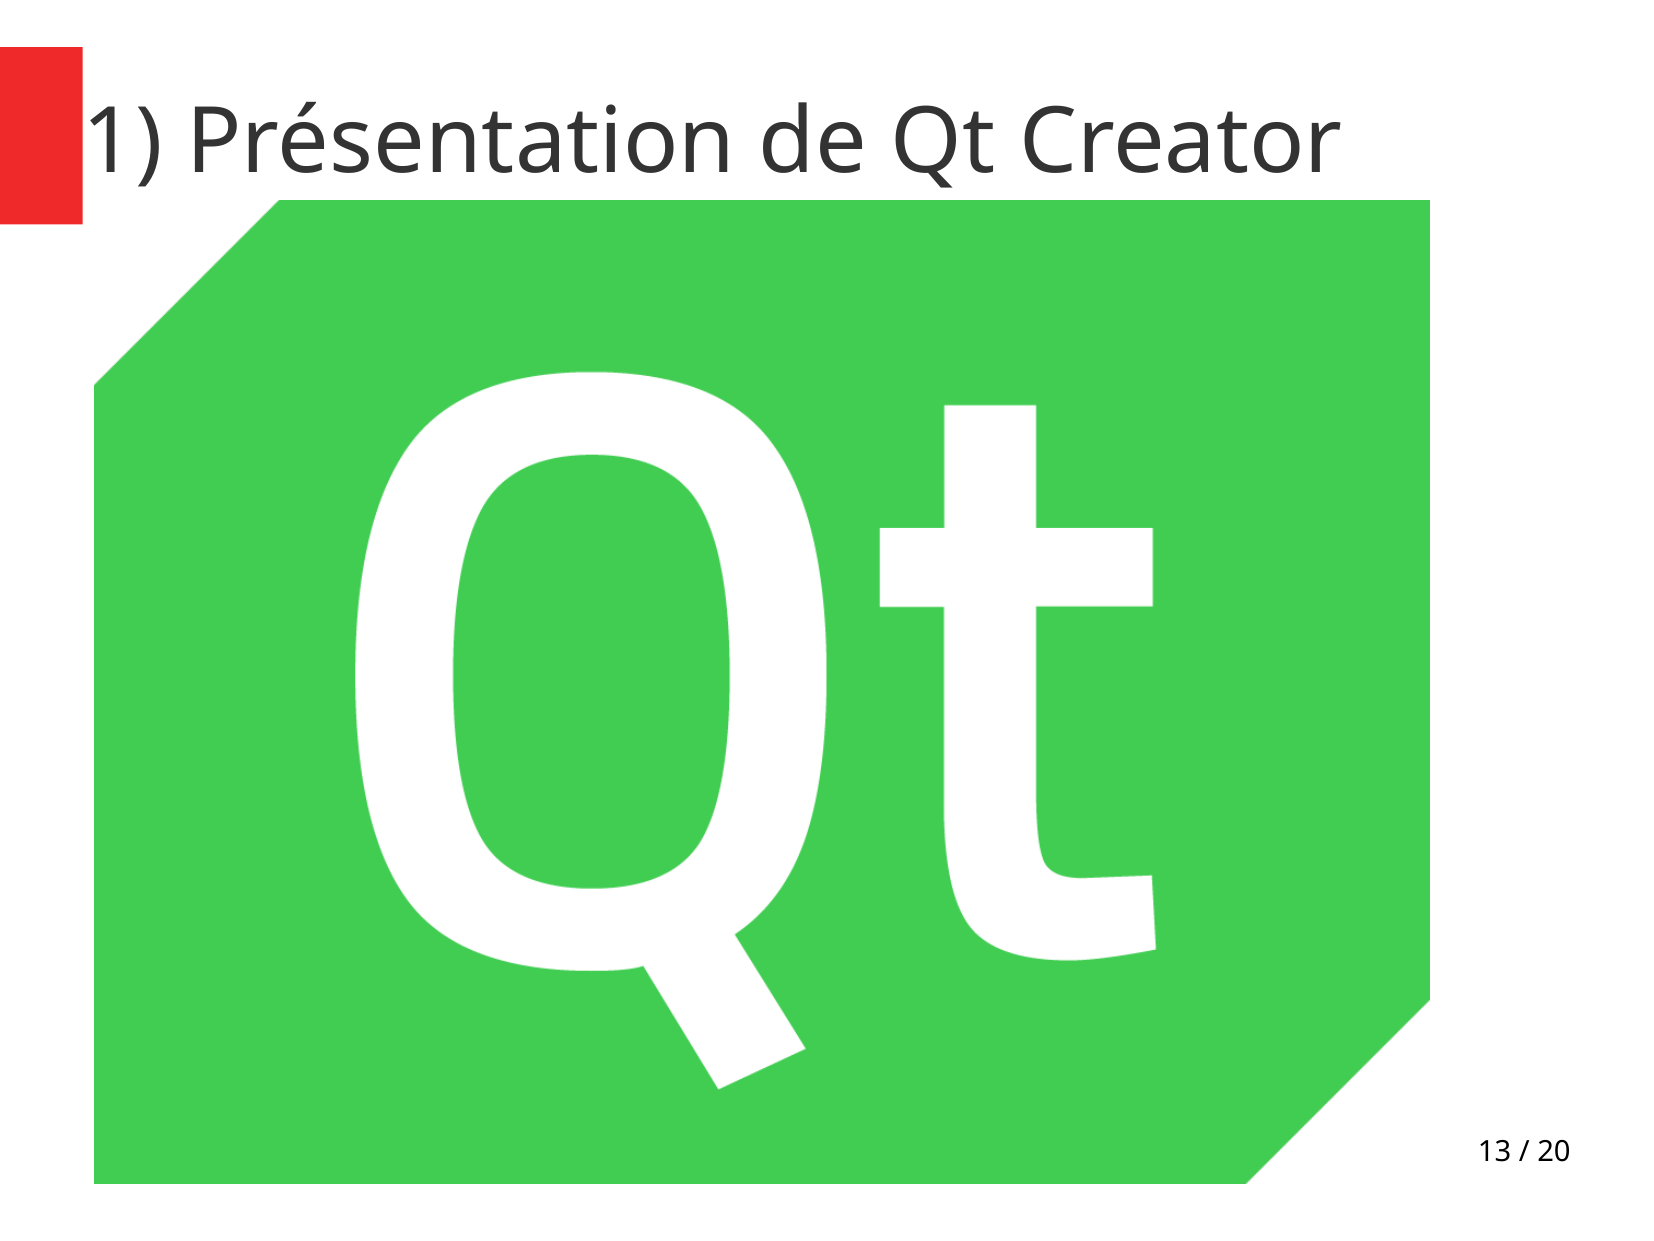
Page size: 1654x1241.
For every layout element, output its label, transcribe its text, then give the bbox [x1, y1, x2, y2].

title 1) Présentation de Qt Creator [82, 49, 1642, 225]
picture [94, 200, 1430, 1184]
